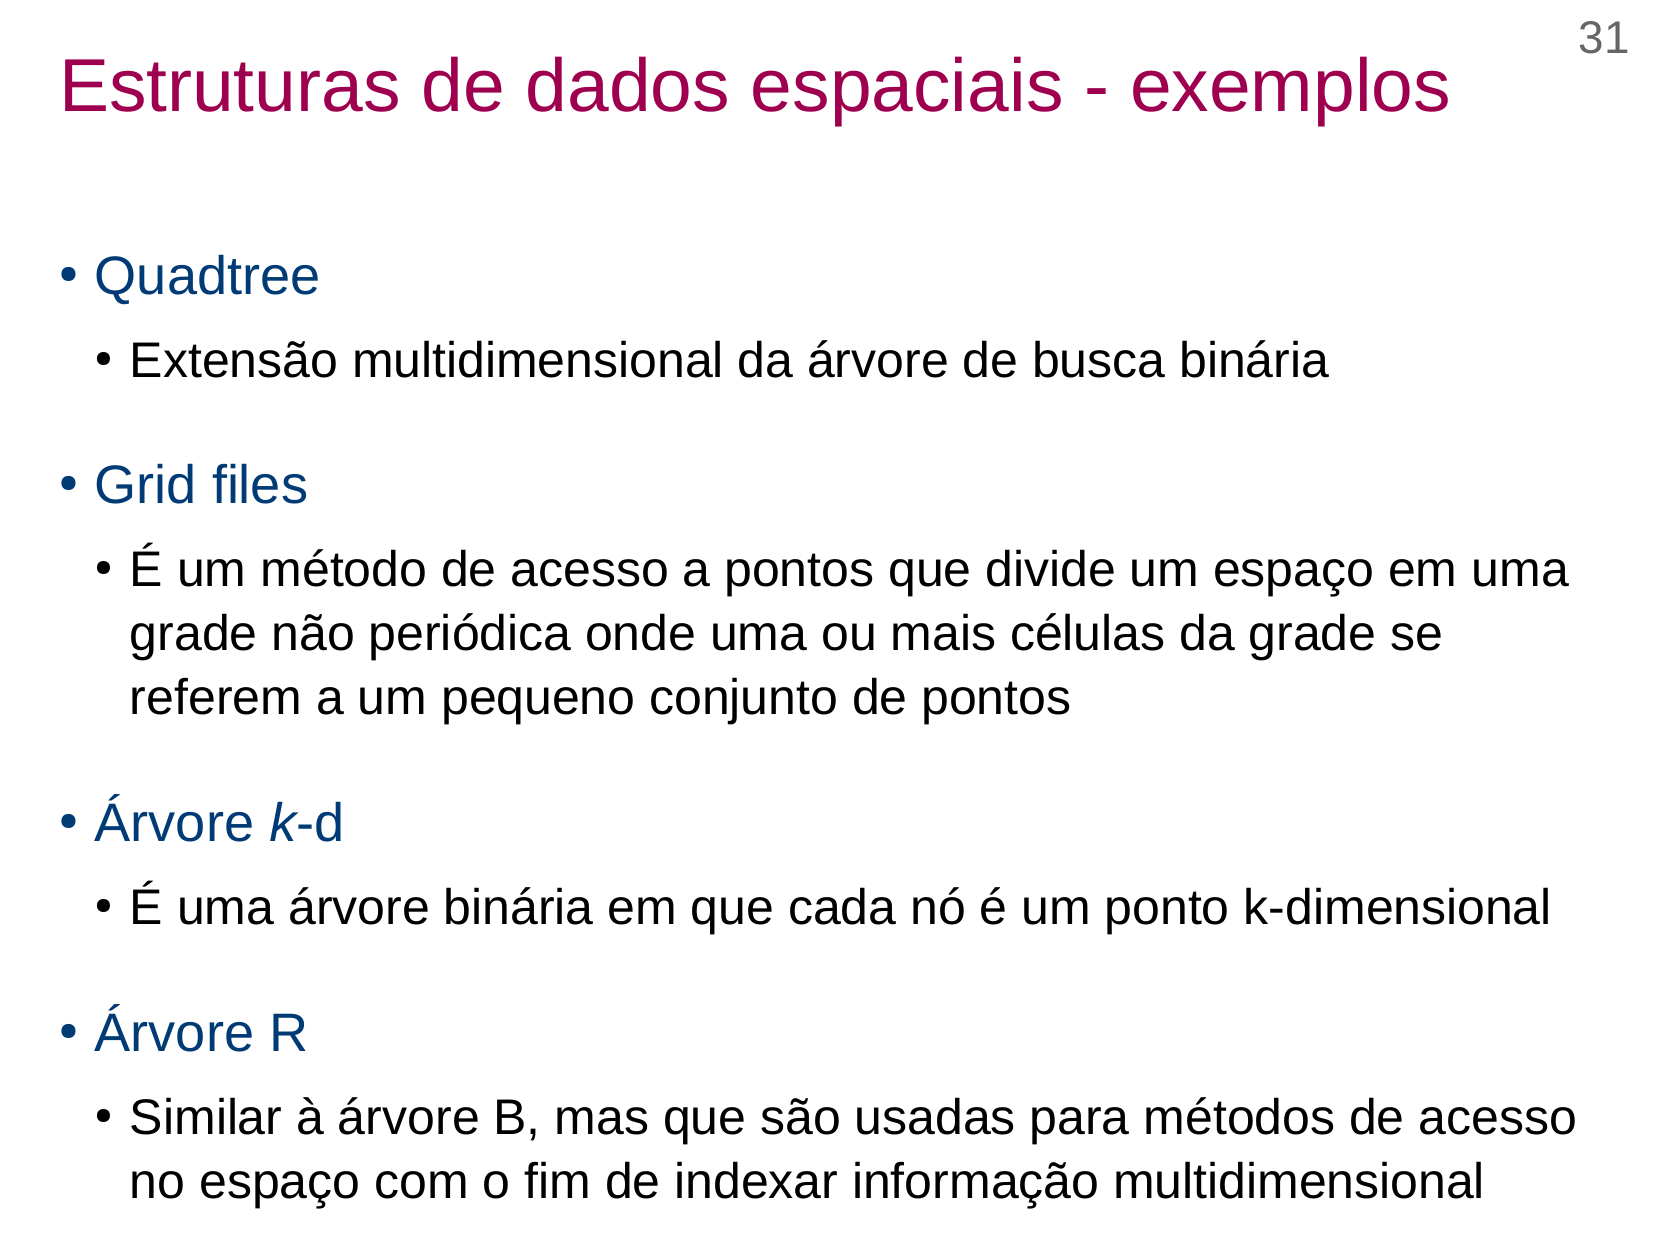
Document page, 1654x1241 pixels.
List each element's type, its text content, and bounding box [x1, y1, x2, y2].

list Quadtree Extensão multidimensional da árvore de busca binária Grid files É um método de acesso a pontos que divide um espaço em uma grade não periódica onde uma ou mais células da grade se referem a um pequeno conjunto de pontos Árvore k-d É uma árvore binária em que cada nó é um ponto k-dimensional Árvore R Similar à árvore B, mas que são usadas para métodos de acesso no espaço com o fim de indexar informação multidimensional [59, 236, 1595, 1211]
title Estruturas de dados espaciais - exemplos [59, 29, 1595, 148]
